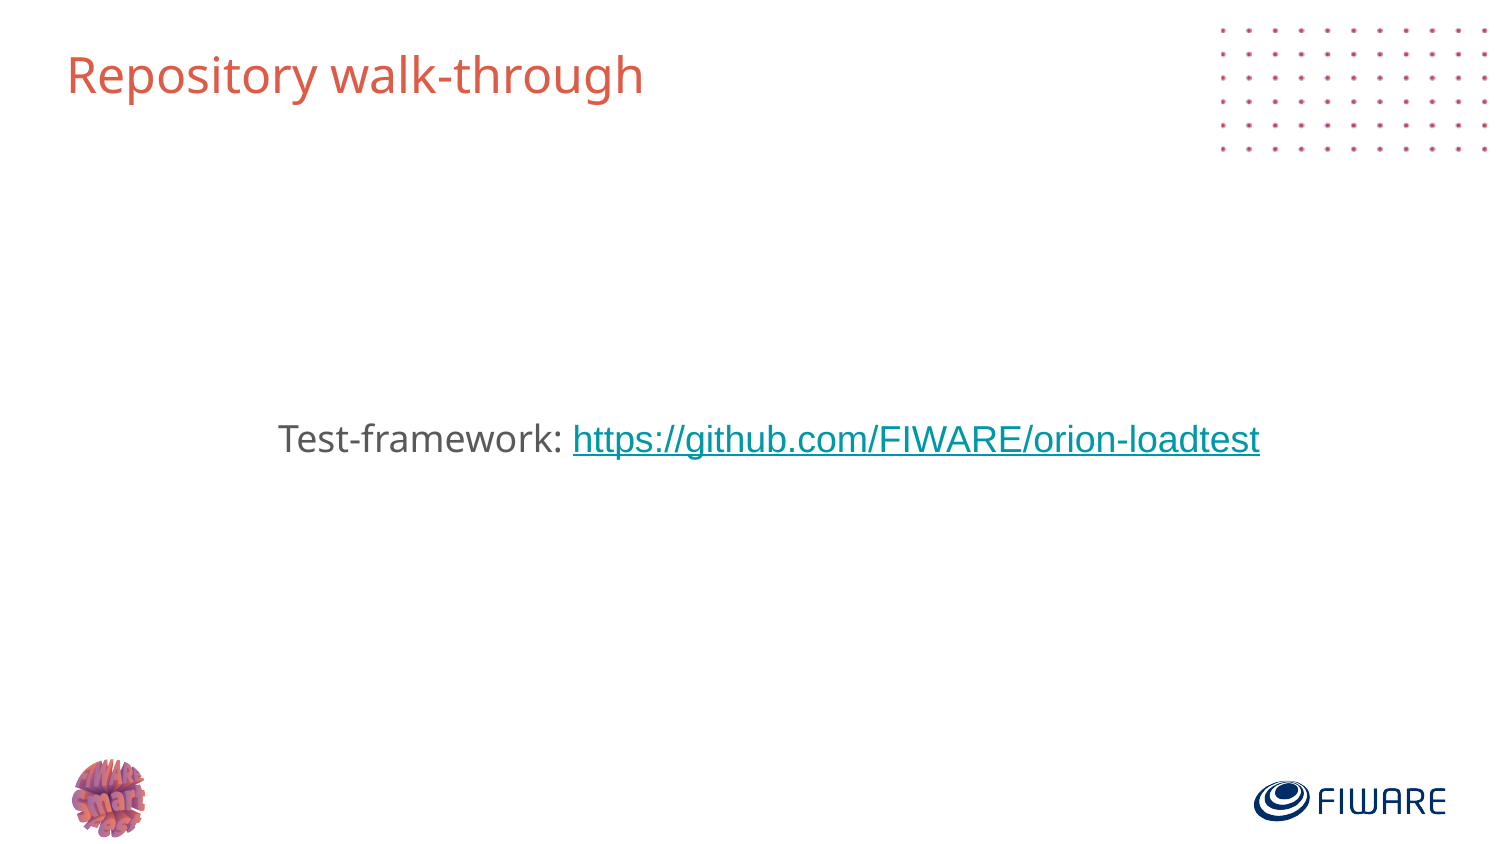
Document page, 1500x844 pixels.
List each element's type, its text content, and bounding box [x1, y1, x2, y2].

title Repository walk-through [51, 28, 1129, 152]
picture [1221, 28, 1488, 152]
list Test-framework: https://github.com/FIWARE/orion-loadtest [51, 377, 1423, 543]
picture [63, 754, 160, 844]
picture [1252, 778, 1449, 823]
